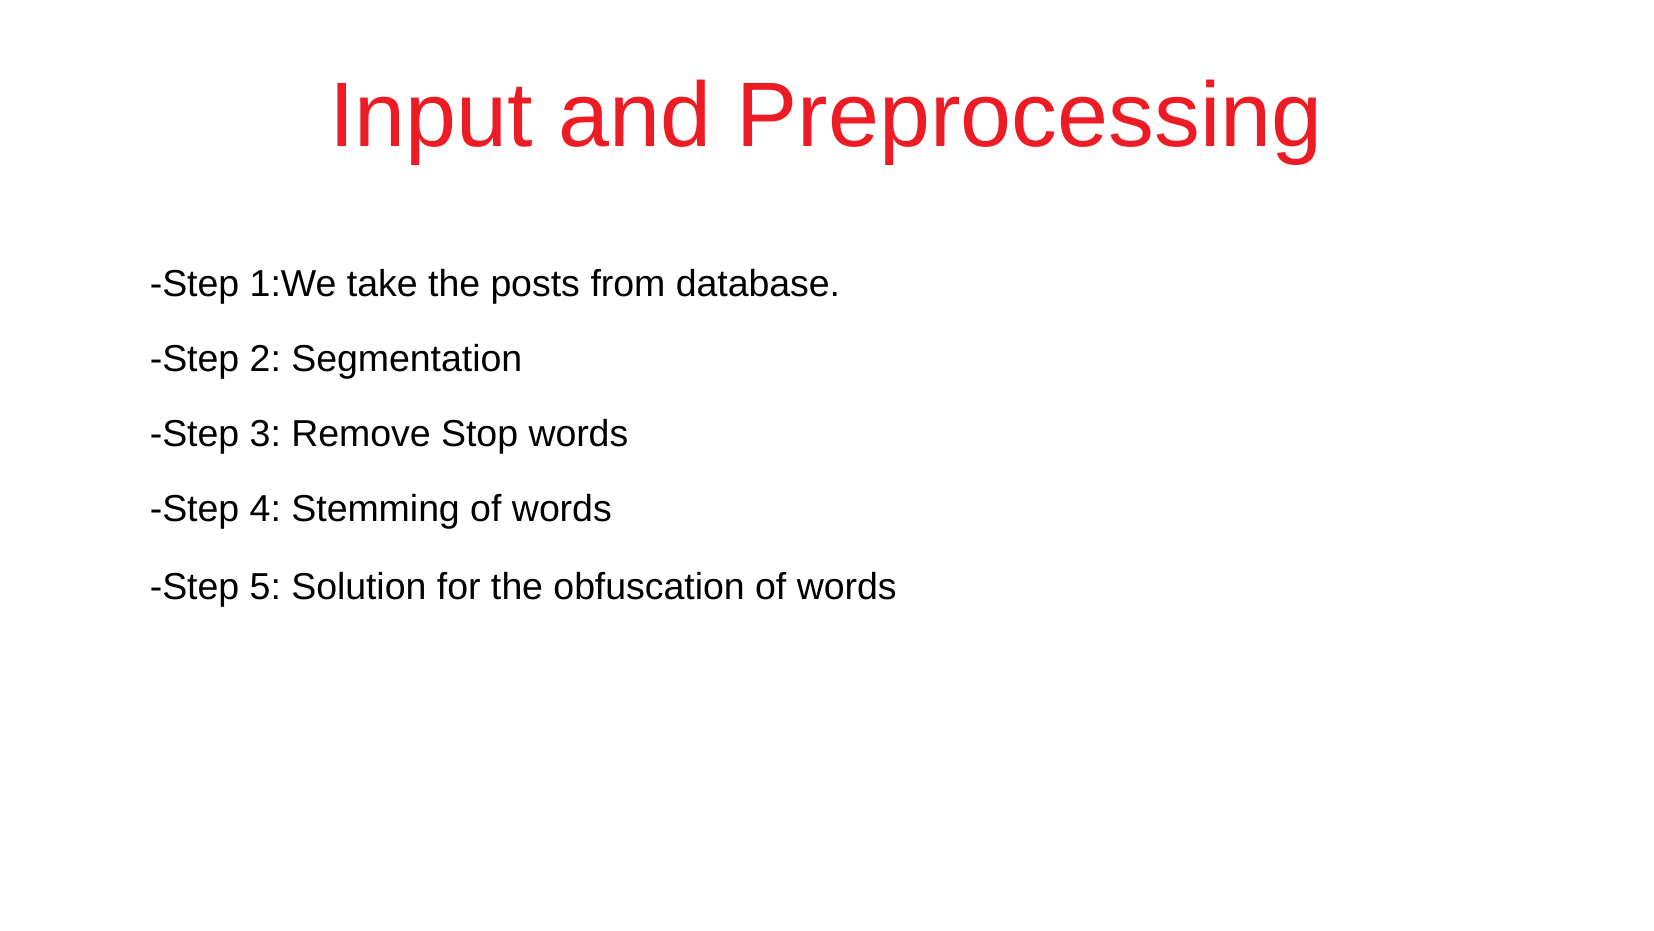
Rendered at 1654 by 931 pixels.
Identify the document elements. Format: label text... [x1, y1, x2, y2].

text_box -Step 2: Segmentation [134, 329, 795, 387]
text_box -Step 3: Remove Stop words [134, 404, 795, 462]
text_box -Step 5: Solution for the obfuscation of words [134, 558, 930, 657]
title Input and Preprocessing [82, 37, 1571, 193]
text_box -Step 1:We take the posts from database. [134, 254, 945, 354]
text_box -Step 4: Stemming of words [134, 479, 795, 537]
